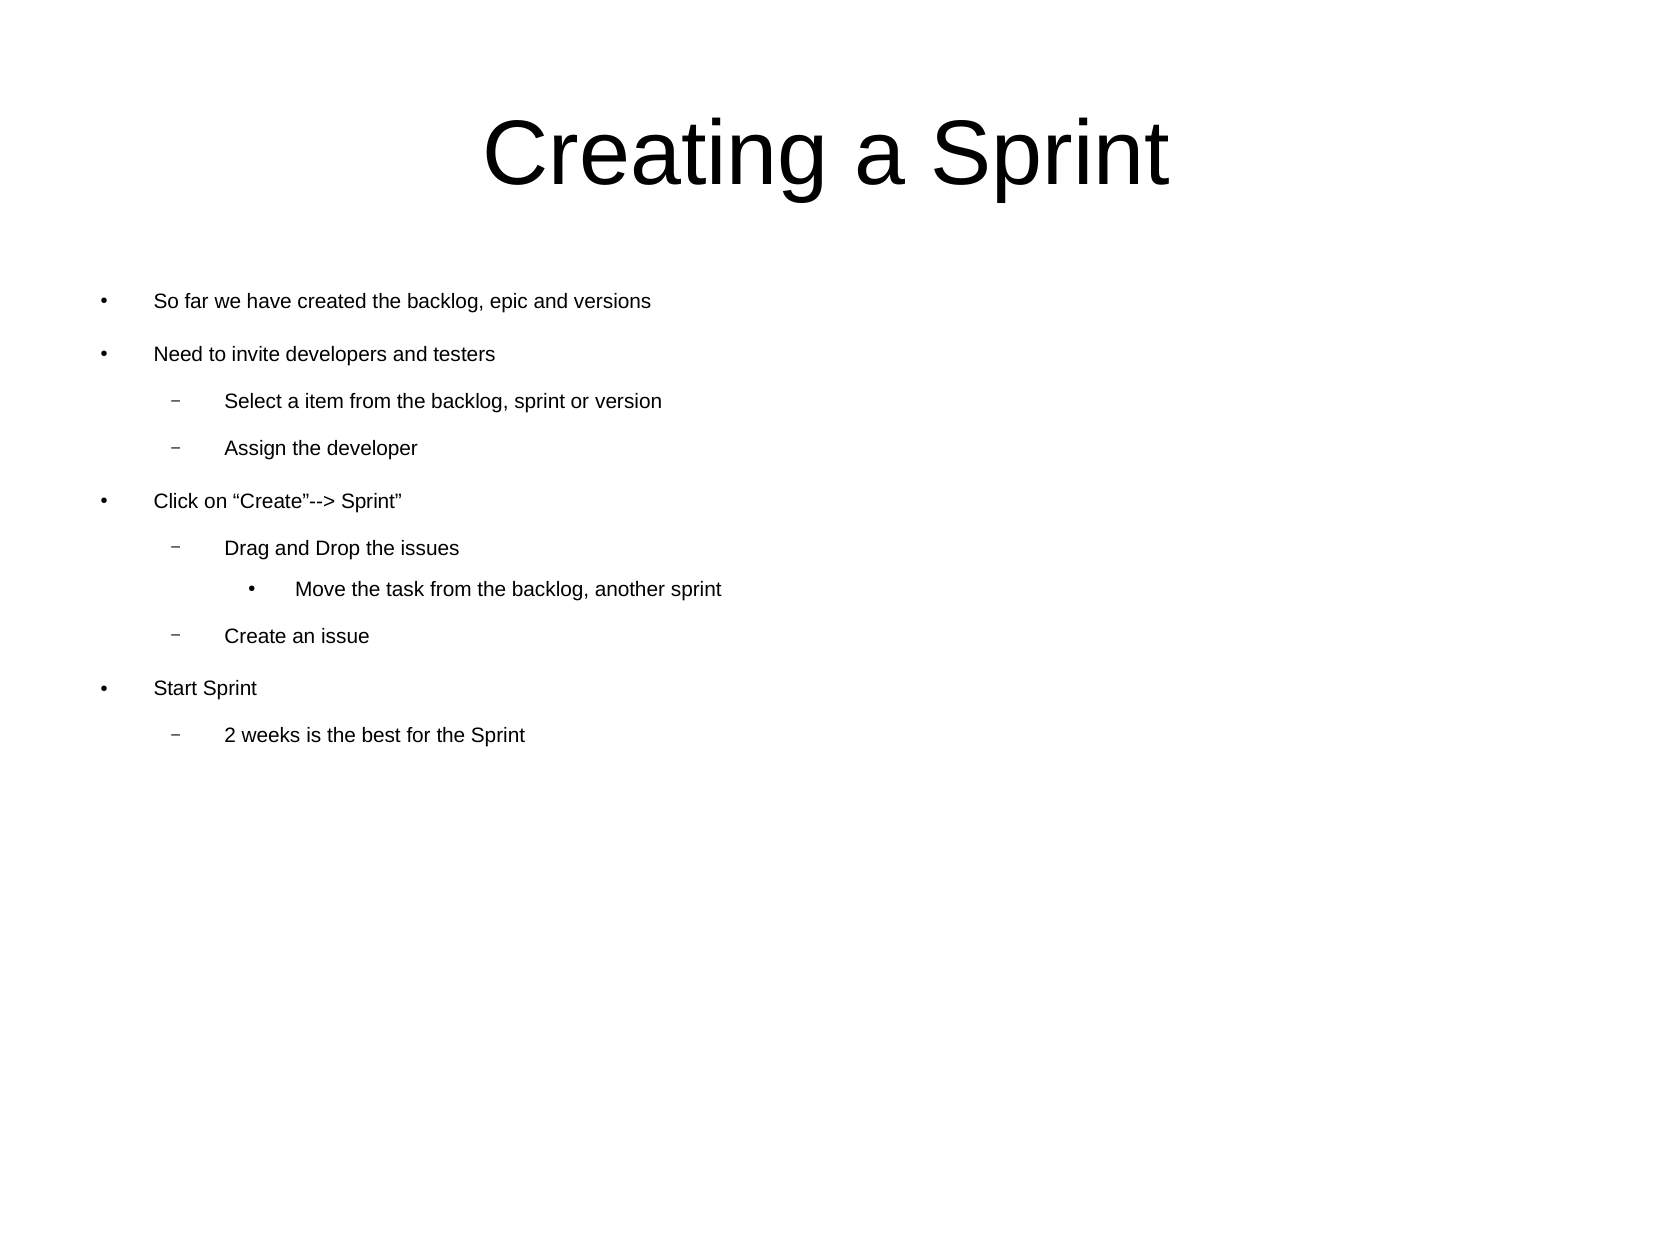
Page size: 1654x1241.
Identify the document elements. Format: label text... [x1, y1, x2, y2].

list So far we have created the backlog, epic and versions Need to invite developers and testers Select a item from the backlog, sprint or version Assign the developer Click on “Create”--> Sprint” Drag and Drop the issues Move the task from the backlog, another sprint Create an issue Start Sprint 2 weeks is the best for the Sprint [82, 290, 1571, 1217]
title Creating a Sprint [82, 49, 1571, 257]
